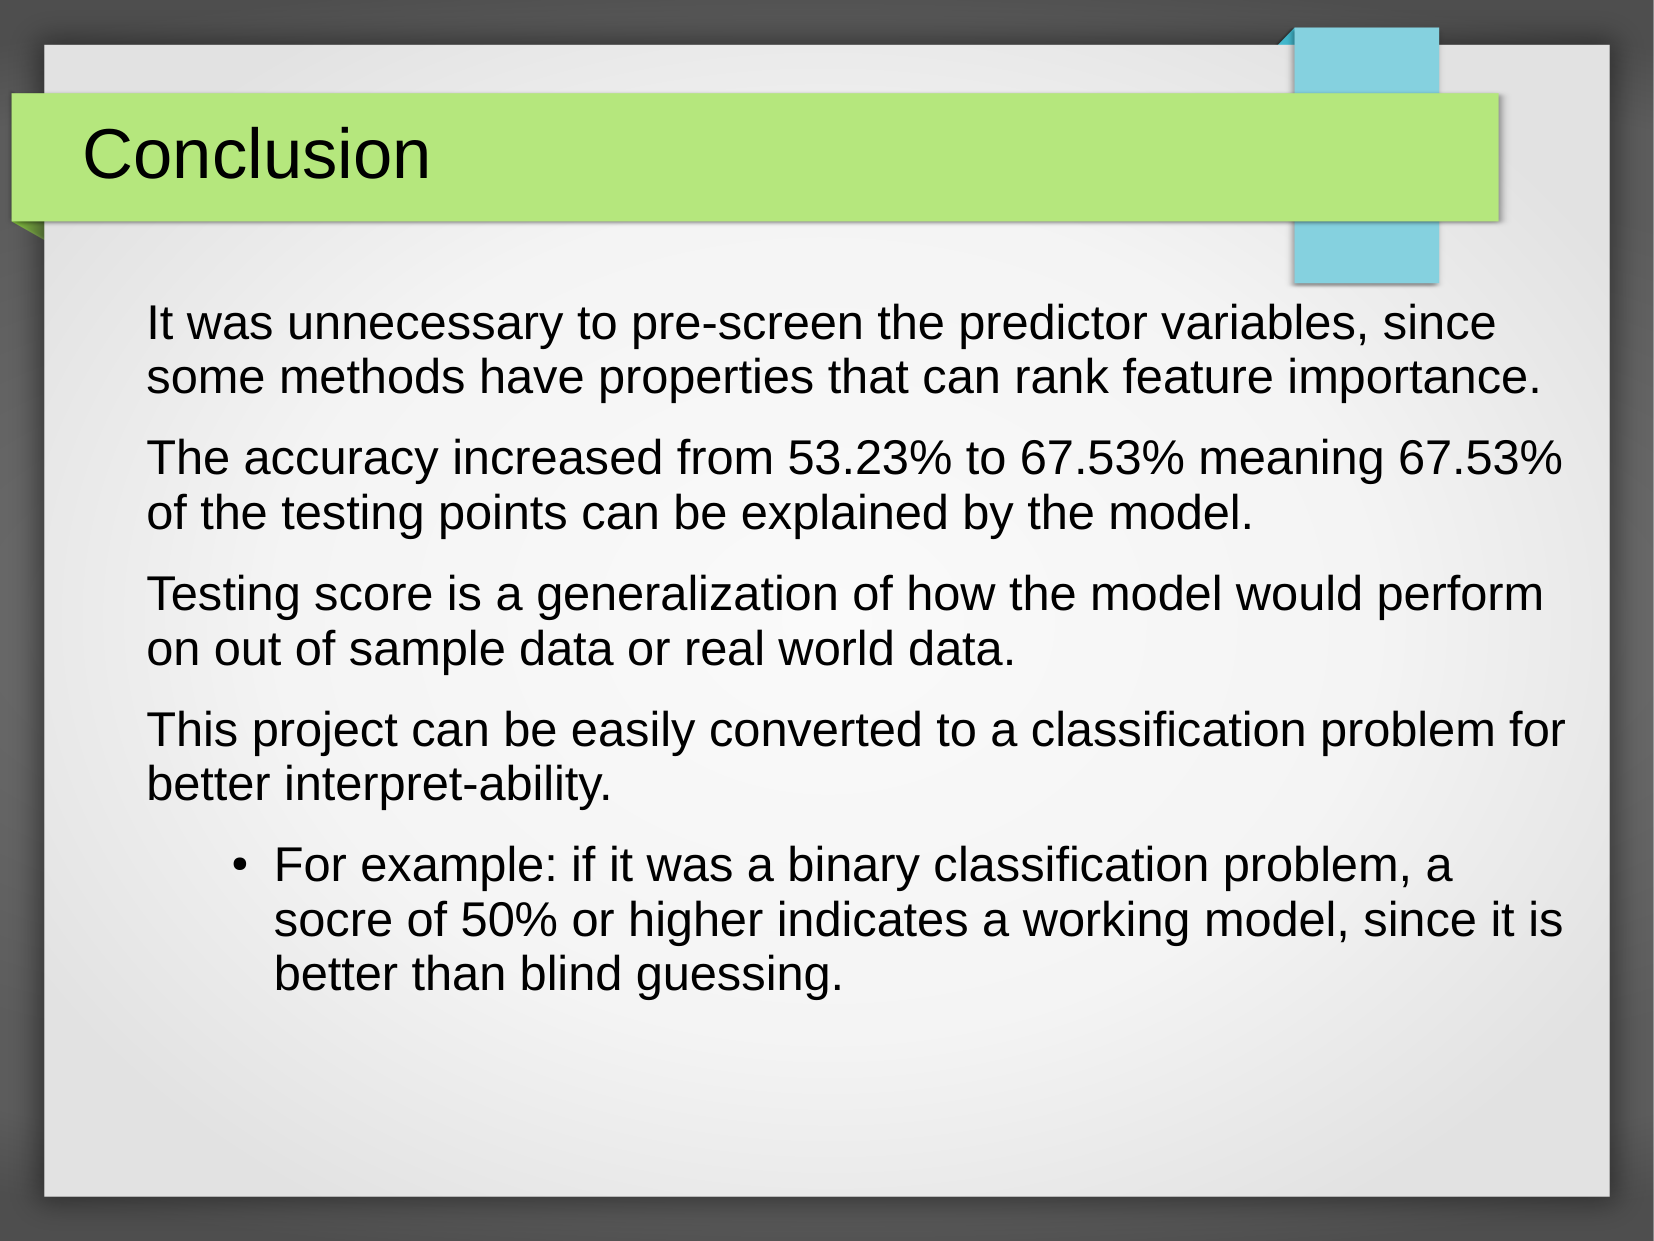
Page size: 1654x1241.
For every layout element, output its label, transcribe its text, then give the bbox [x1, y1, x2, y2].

picture [0, 0, 1654, 1241]
list It was unnecessary to pre-screen the predictor variables, since some methods have properties that can rank feature importance. The accuracy increased from 53.23% to 67.53% meaning 67.53% of the testing points can be explained by the model. Testing score is a generalization of how the model would perform on out of sample data or real world data. This project can be easily converted to a classification problem for better interpret-ability. For example: if it was a binary classification problem, a socre of 50% or higher indicates a working model, since it is better than blind guessing. [82, 295, 1571, 1015]
title Conclusion [82, 94, 1264, 213]
